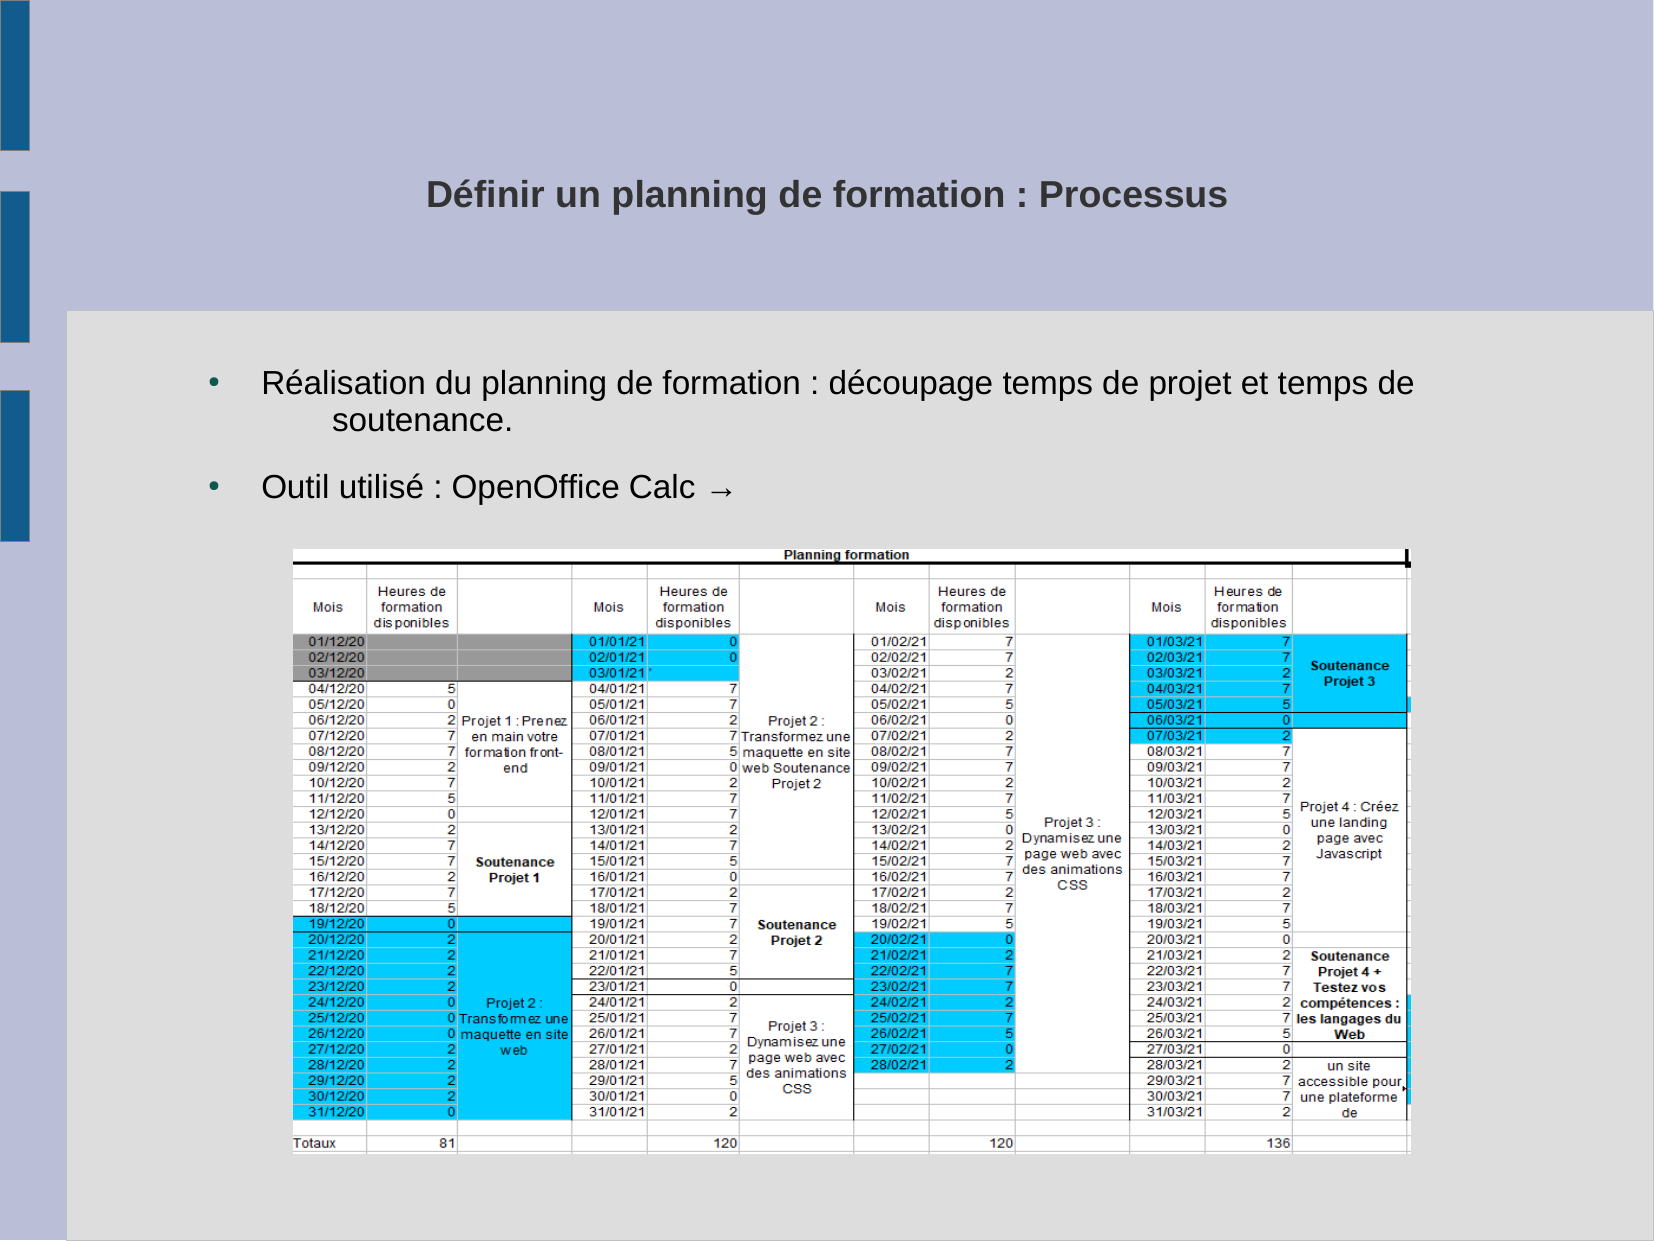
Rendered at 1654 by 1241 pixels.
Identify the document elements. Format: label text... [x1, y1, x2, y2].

list Réalisation du planning de formation : découpage temps de projet et temps de soutenance. Outil utilisé : OpenOffice Calc → [178, 364, 1570, 1147]
title Définir un planning de formation : Processus [121, 91, 1534, 299]
picture [293, 549, 1411, 1154]
picture [1324, 664, 1333, 669]
